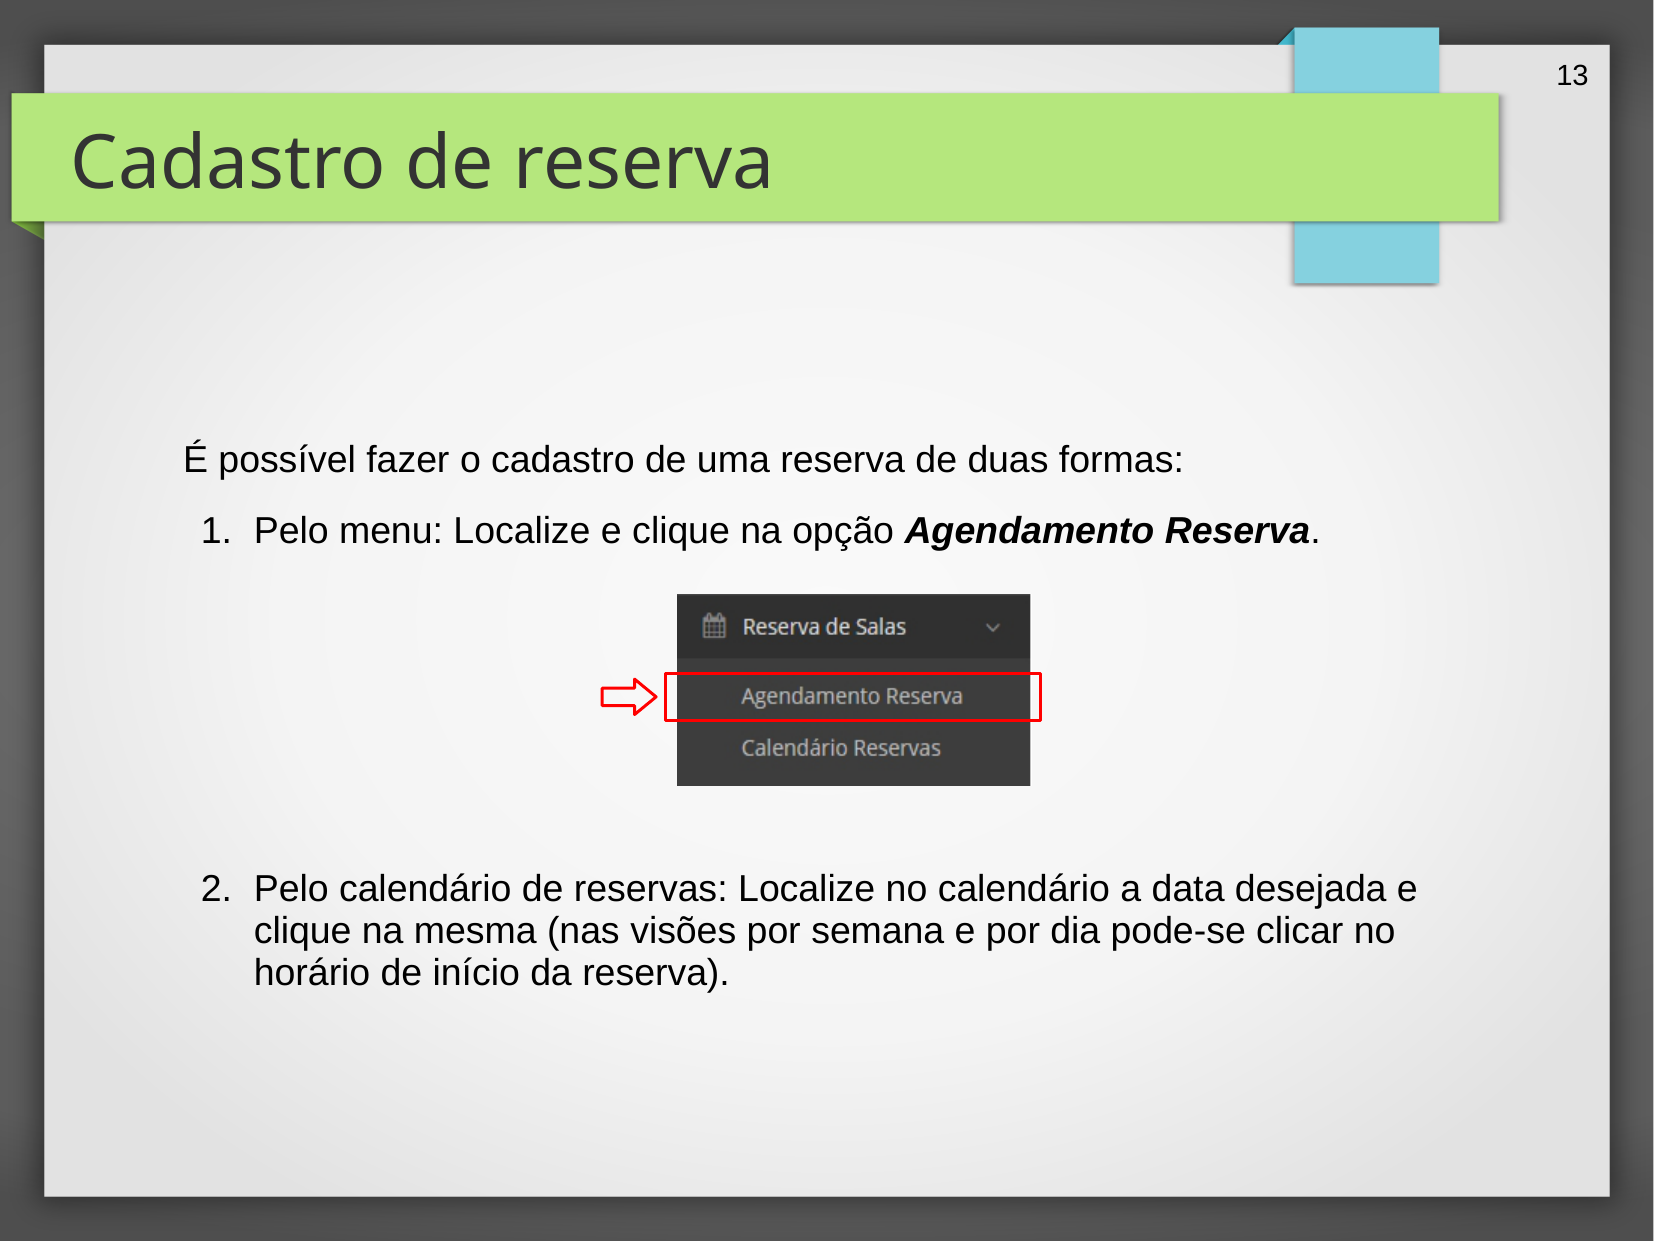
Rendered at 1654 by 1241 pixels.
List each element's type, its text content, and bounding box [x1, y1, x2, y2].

list É possível fazer o cadastro de uma reserva de duas formas: Pelo menu: Localize e clique na opção Agendamento Reserva. Pelo calendário de reservas: Localize no calendário a data desejada e clique na mesma (nas visões por semana e por dia pode-se clicar no horário de início da reserva). [183, 438, 1518, 1010]
picture [0, 0, 1654, 1241]
title Cadastro de reserva [70, 106, 1229, 213]
